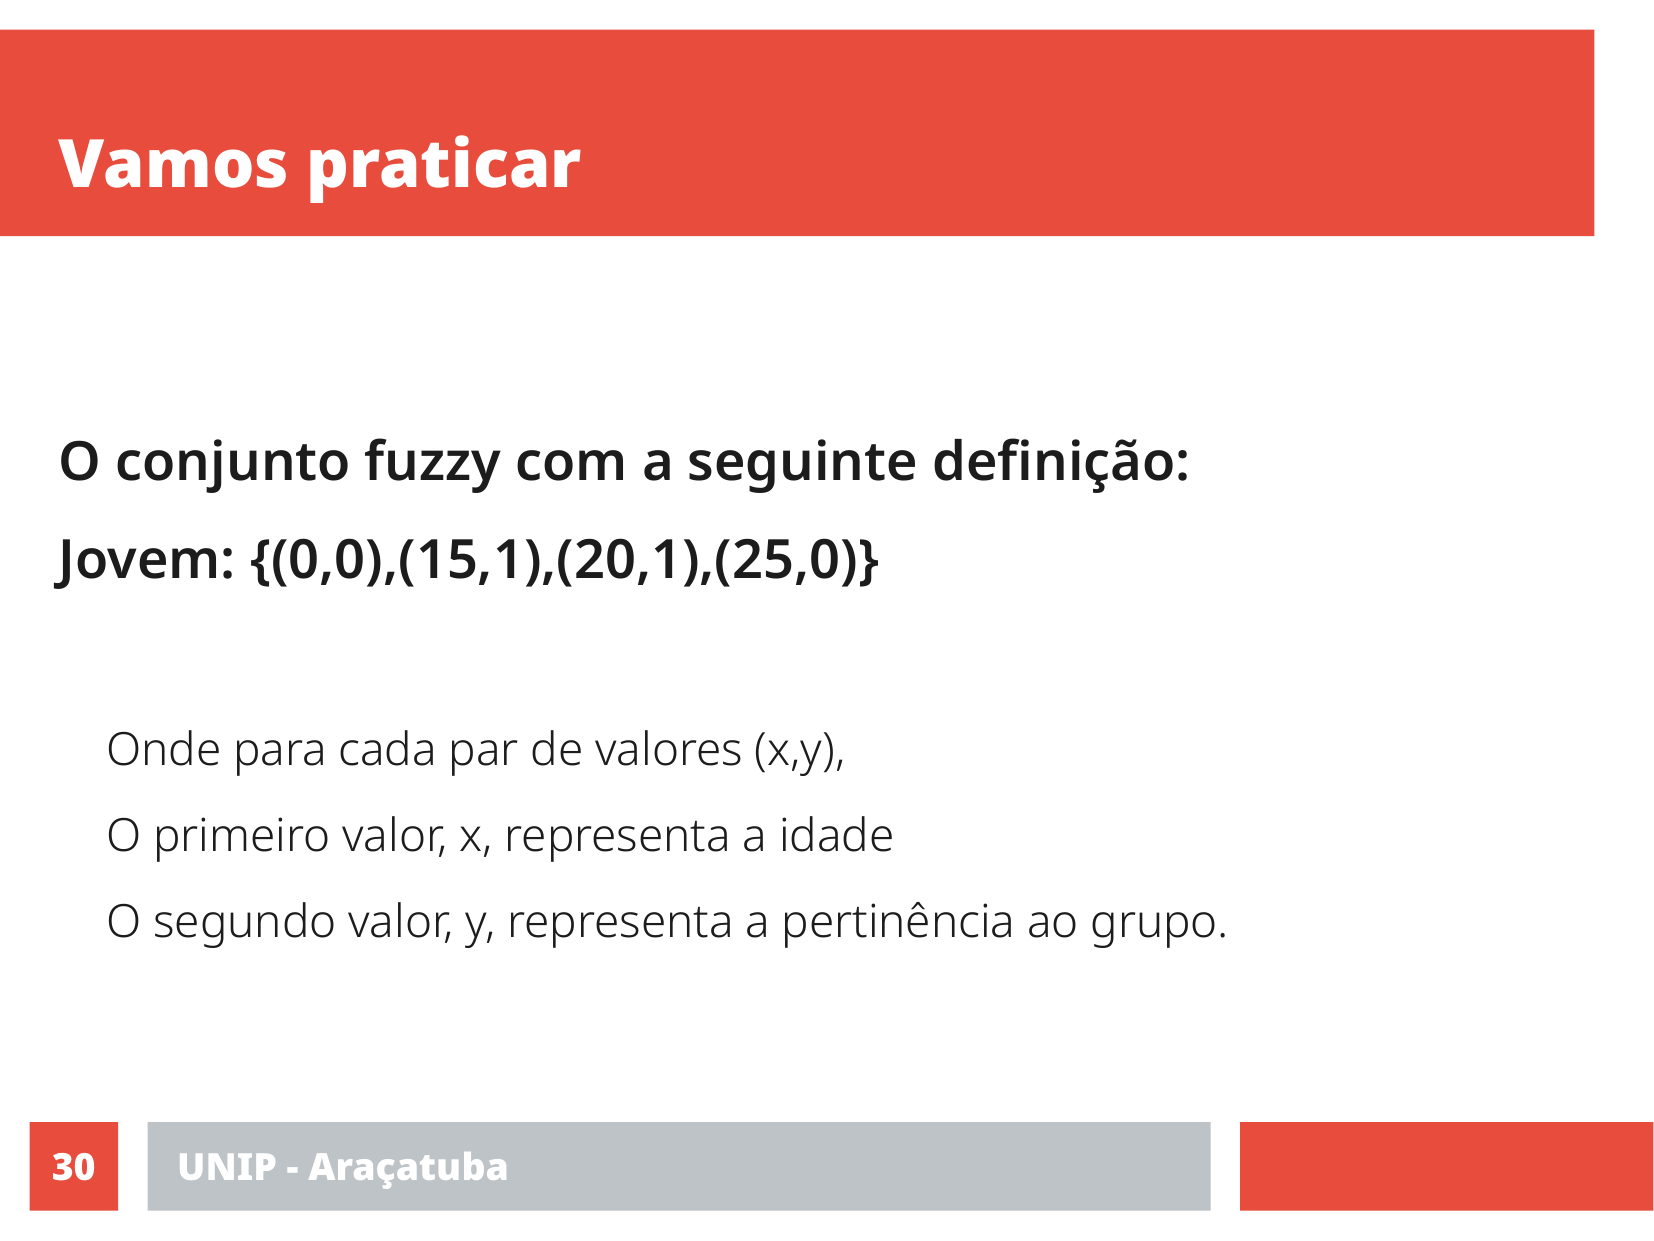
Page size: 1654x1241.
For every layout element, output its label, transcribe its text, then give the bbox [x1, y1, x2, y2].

title Vamos praticar [59, 59, 1595, 207]
list O conjunto fuzzy com a seguinte definição: Jovem: {(0,0),(15,1),(20,1),(25,0)} Onde para cada par de valores (x,y), O primeiro valor, x, representa a idade O segundo valor, y, representa a pertinência ao grupo. [59, 324, 1565, 1093]
